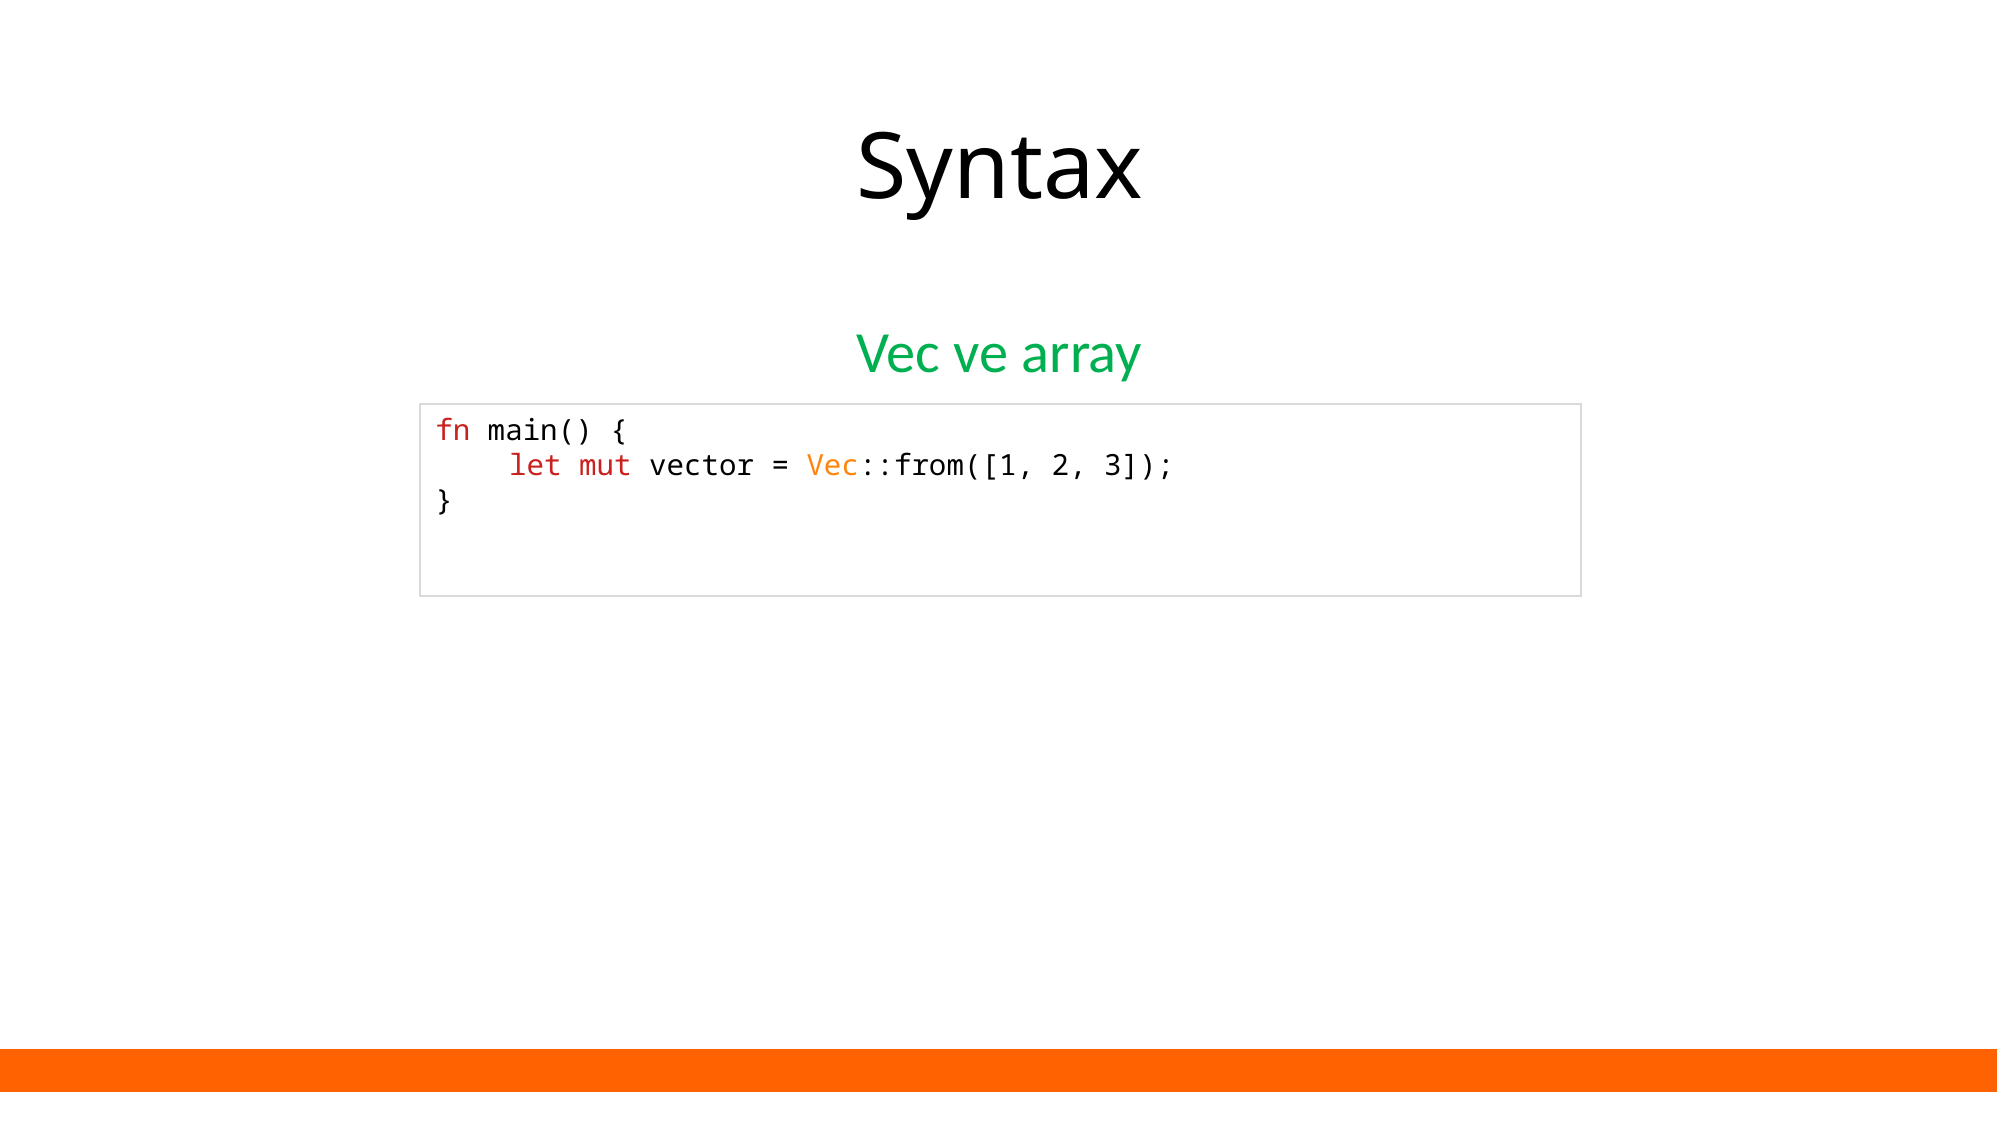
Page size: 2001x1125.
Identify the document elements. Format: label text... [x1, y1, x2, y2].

text_box [0, 1049, 1997, 1092]
title Syntax [137, 59, 1863, 278]
text_box fn main() { let mut vector = Vec::from([1, 2, 3]); } [420, 404, 1581, 596]
list Vec ve array [420, 314, 1579, 403]
